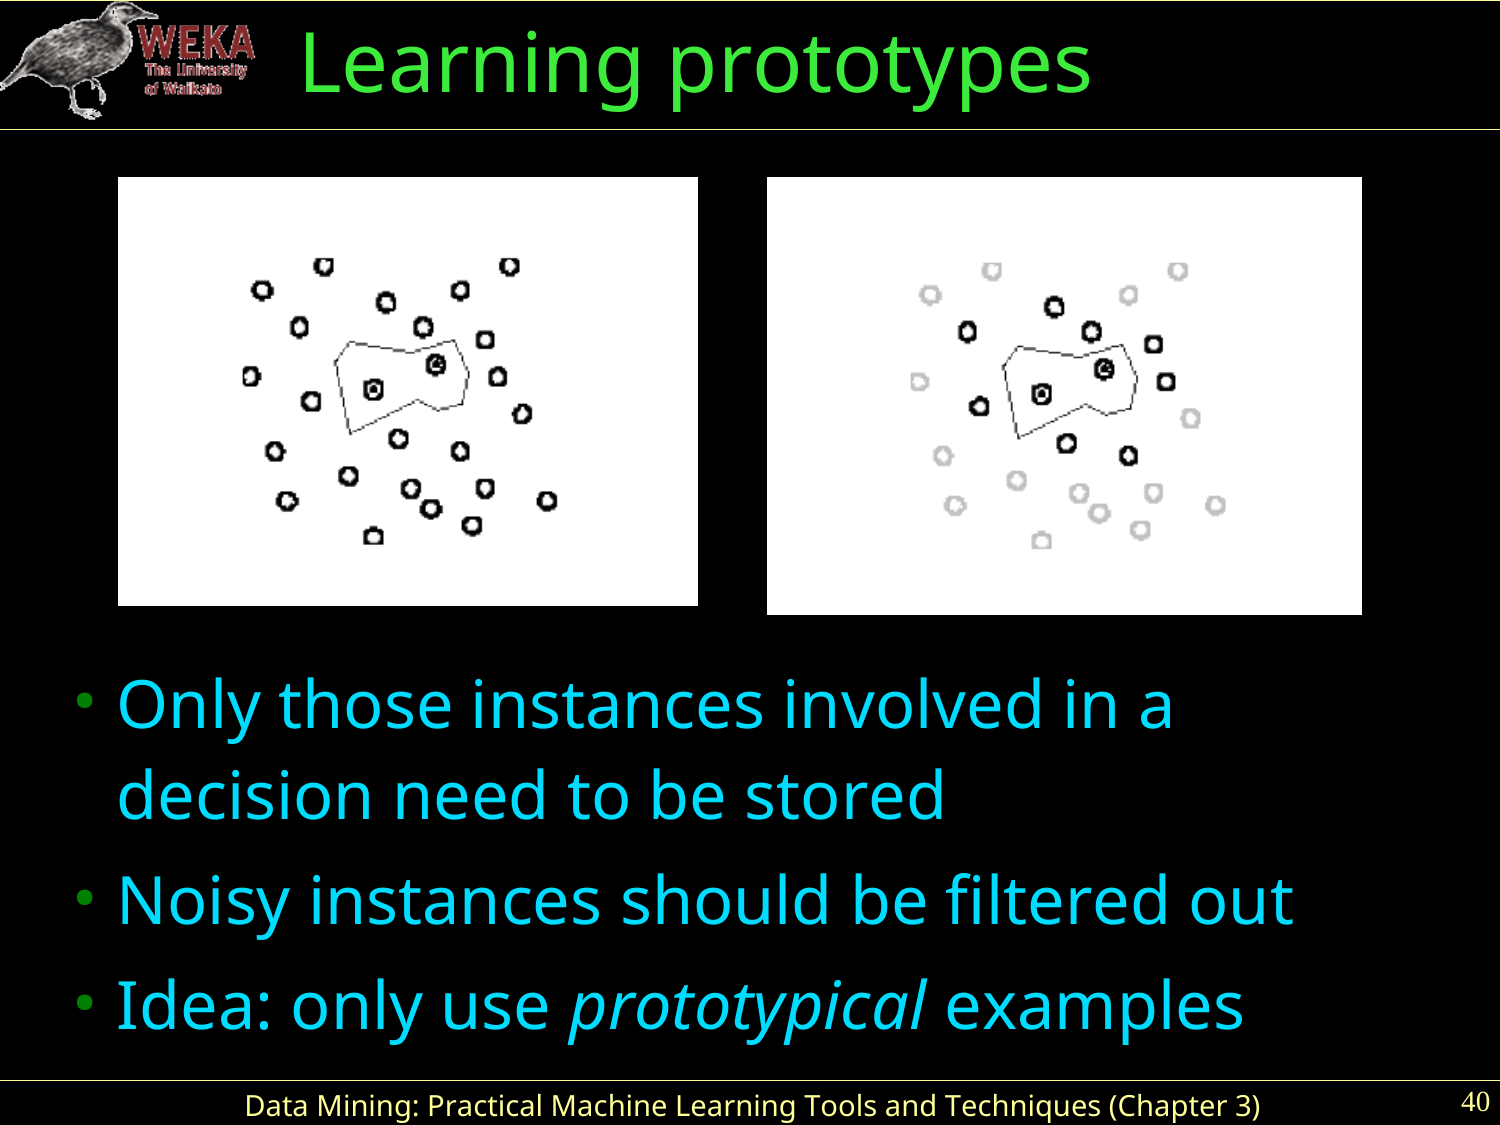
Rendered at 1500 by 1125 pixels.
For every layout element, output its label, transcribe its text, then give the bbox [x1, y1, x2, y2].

picture [0, 1, 266, 129]
picture [767, 177, 1362, 615]
picture [118, 177, 698, 606]
title Learning prototypes [283, 0, 1500, 148]
list Only those instances involved in a decision need to be stored Noisy instances should be filtered out Idea: only use prototypical examples [59, 649, 1460, 1034]
